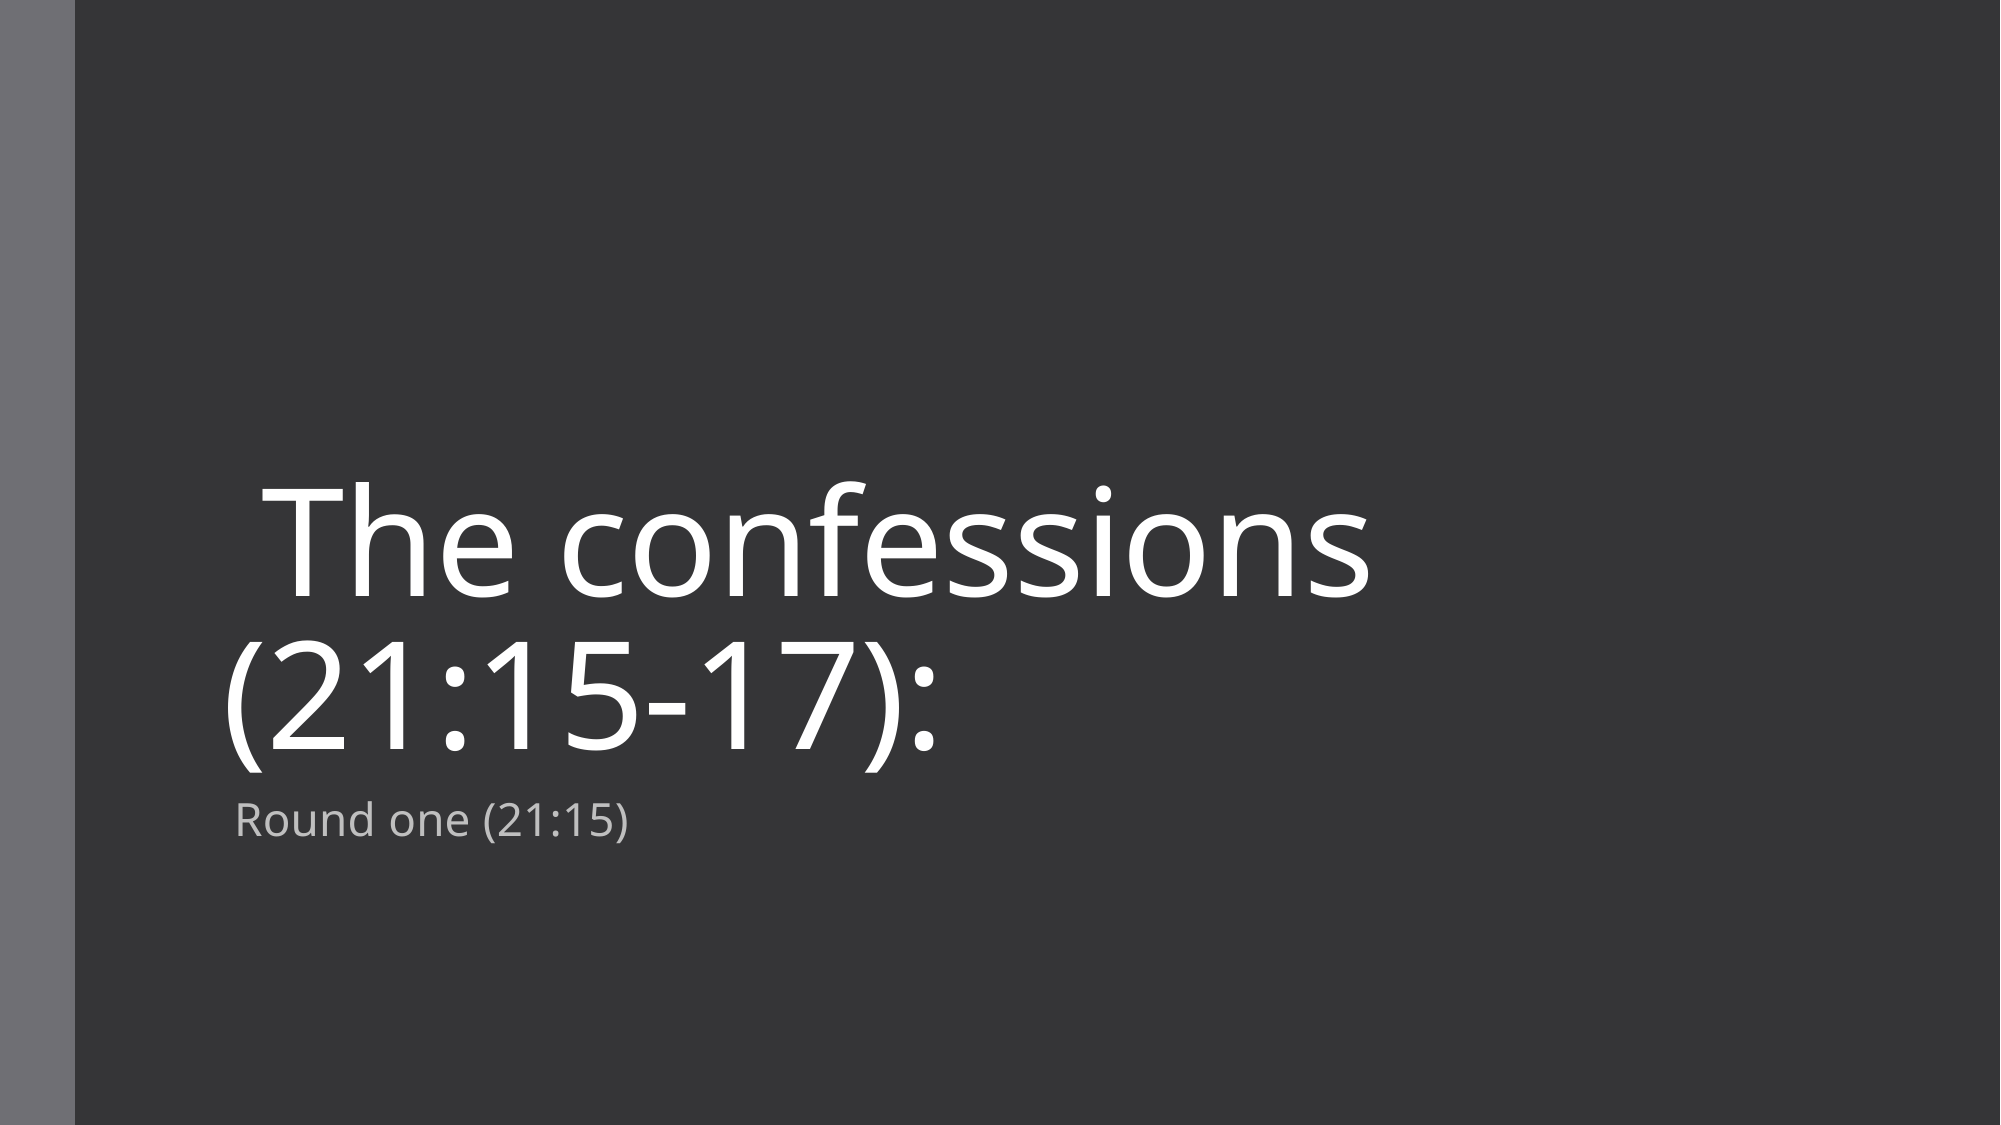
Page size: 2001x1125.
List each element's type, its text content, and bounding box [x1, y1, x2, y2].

subtitle Round one (21:15) [206, 787, 1752, 1066]
title The confessions (21:15-17): [206, 124, 1752, 787]
